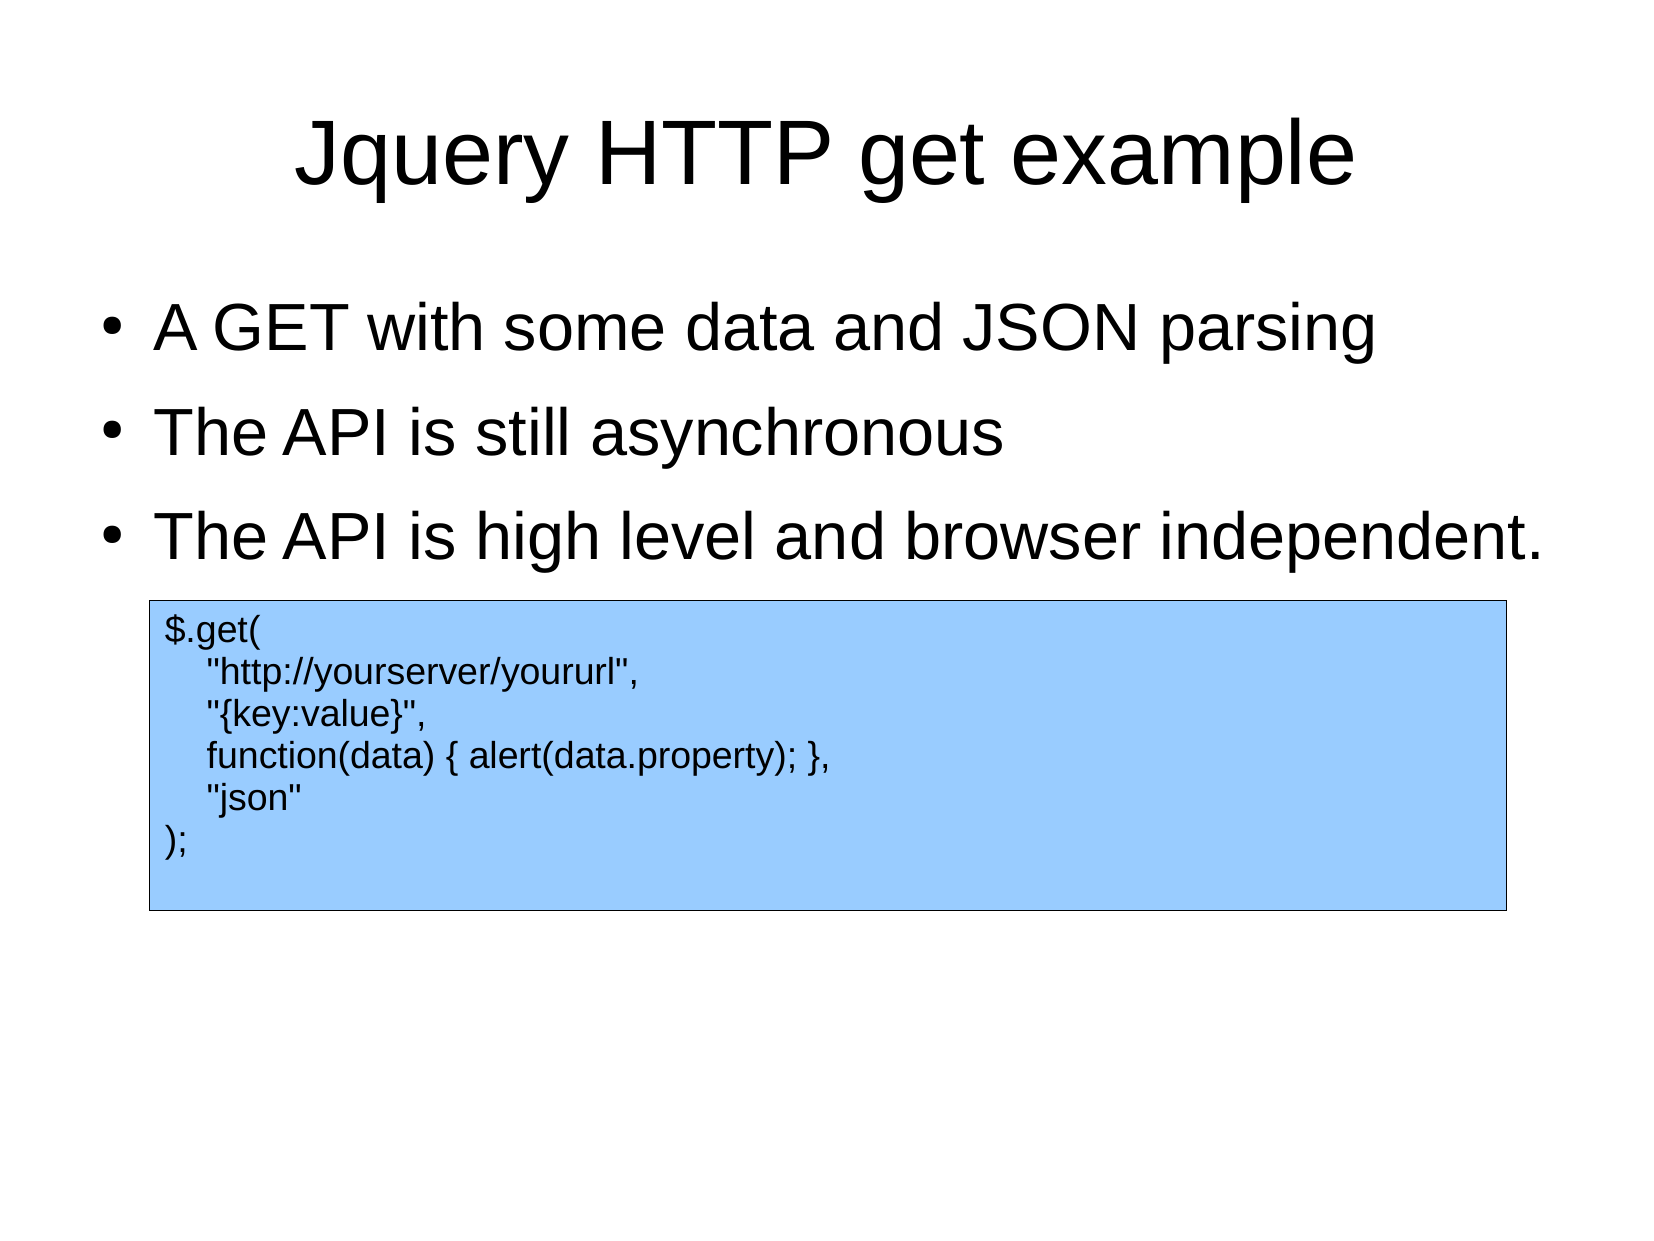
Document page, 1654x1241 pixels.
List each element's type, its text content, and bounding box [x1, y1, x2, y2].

text_box $.get( "http://yourserver/yoururl", "{key:value}", function(data) { alert(data.property); }, "json" ); [149, 600, 1507, 911]
title Jquery HTTP get example [82, 49, 1571, 257]
list A GET with some data and JSON parsing The API is still asynchronous The API is high level and browser independent. [82, 290, 1571, 1094]
